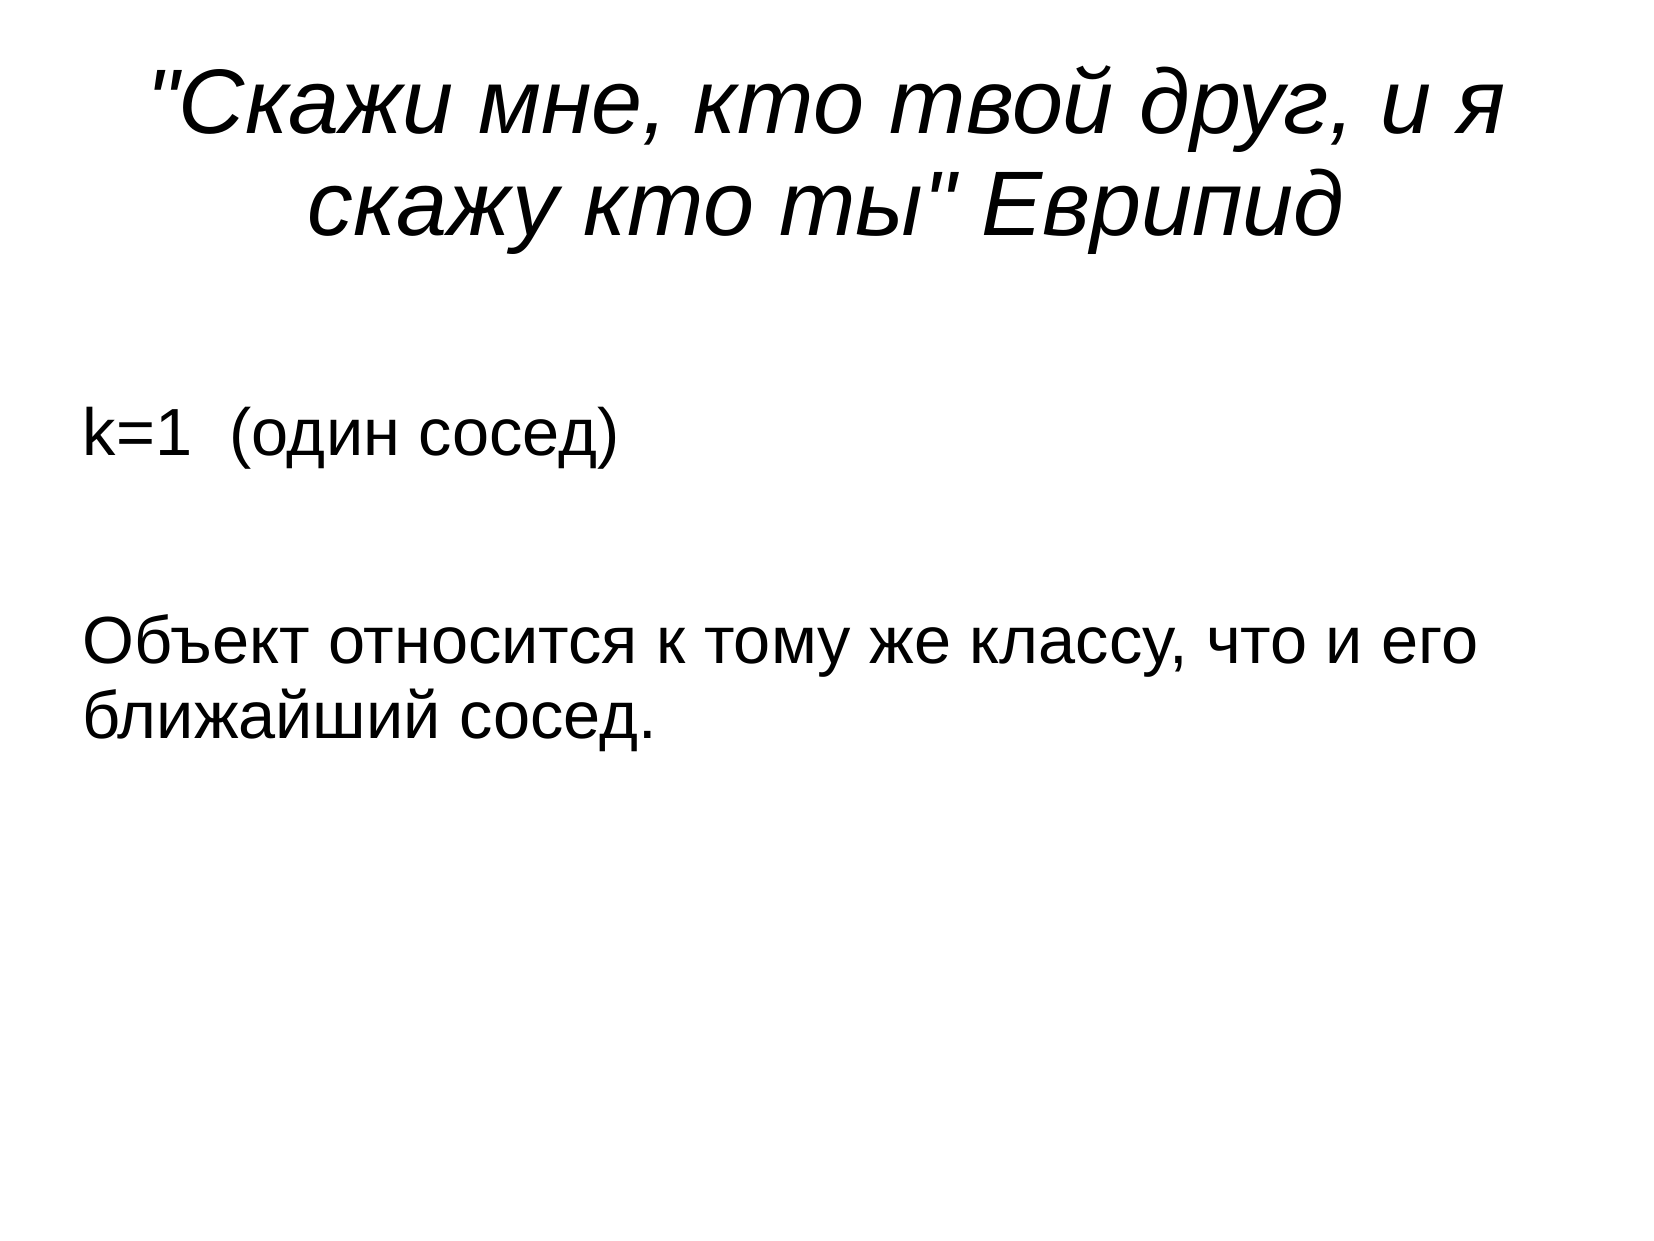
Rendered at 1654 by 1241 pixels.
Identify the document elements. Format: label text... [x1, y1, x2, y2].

list k=1 (один сосед) Объект относится к тому же классу, что и его ближайший сосед. [82, 290, 1571, 1010]
title "Скажи мне, кто твой друг, и я скажу кто ты" Еврипид [82, 49, 1571, 257]
